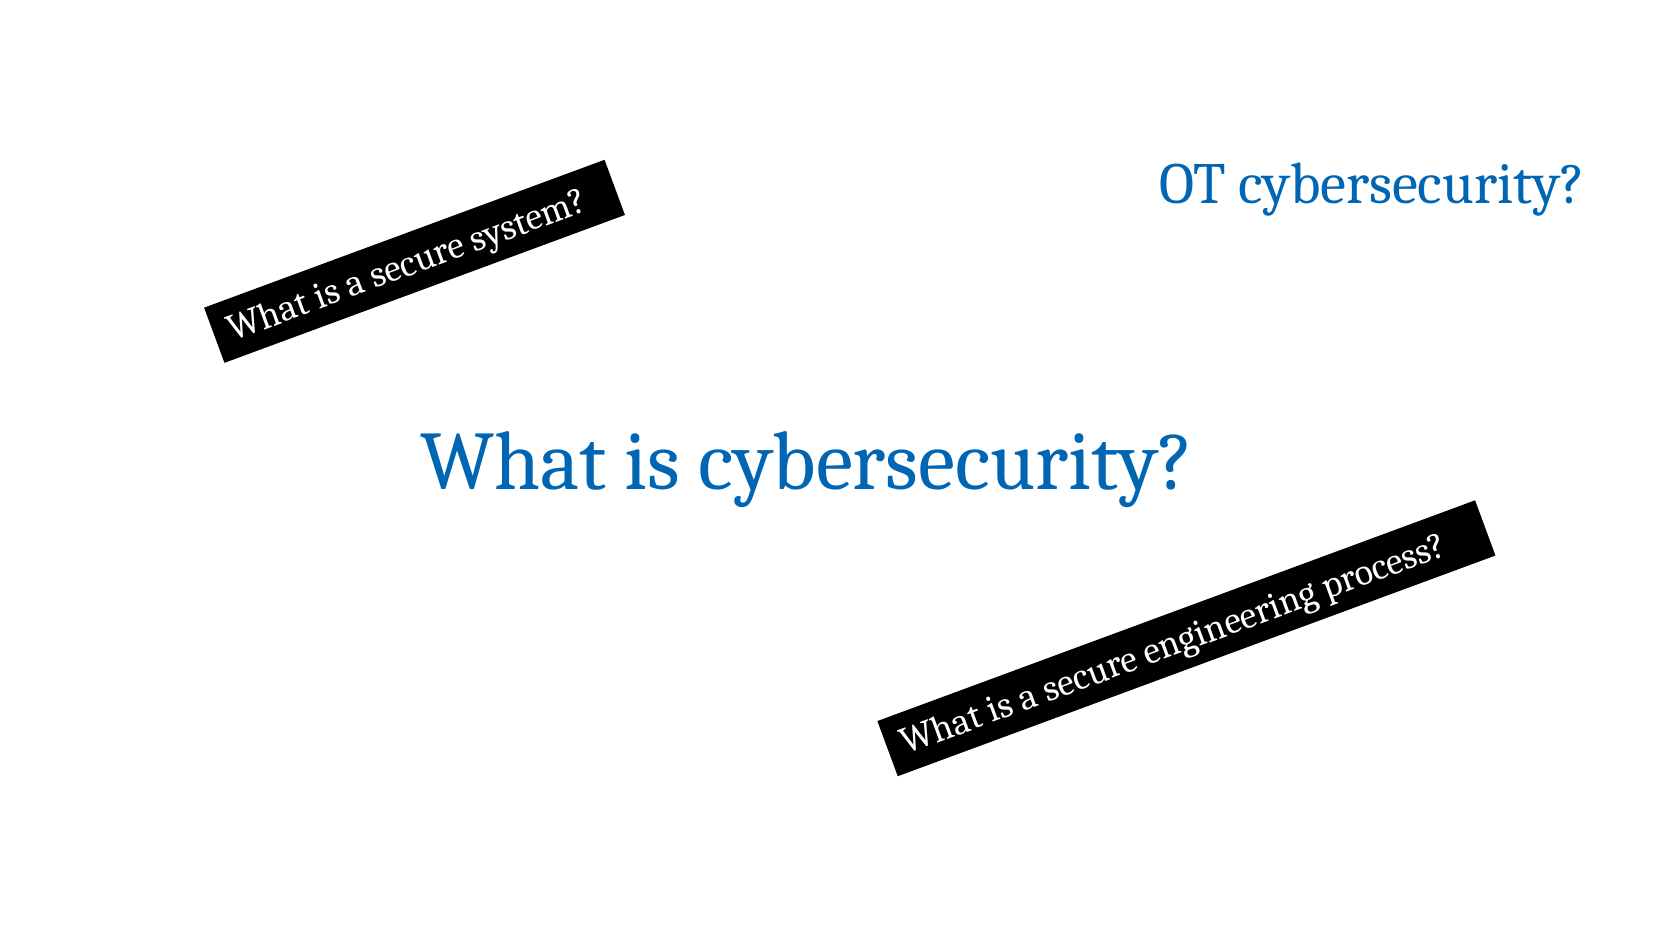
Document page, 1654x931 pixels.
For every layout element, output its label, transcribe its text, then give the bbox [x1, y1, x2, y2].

text_box What is a secure system? [204, 159, 625, 363]
text_box What is a secure engineering process? [877, 500, 1496, 777]
text_box OT cybersecurity? [1144, 143, 1625, 227]
text_box What is cybersecurity? [405, 407, 1249, 523]
